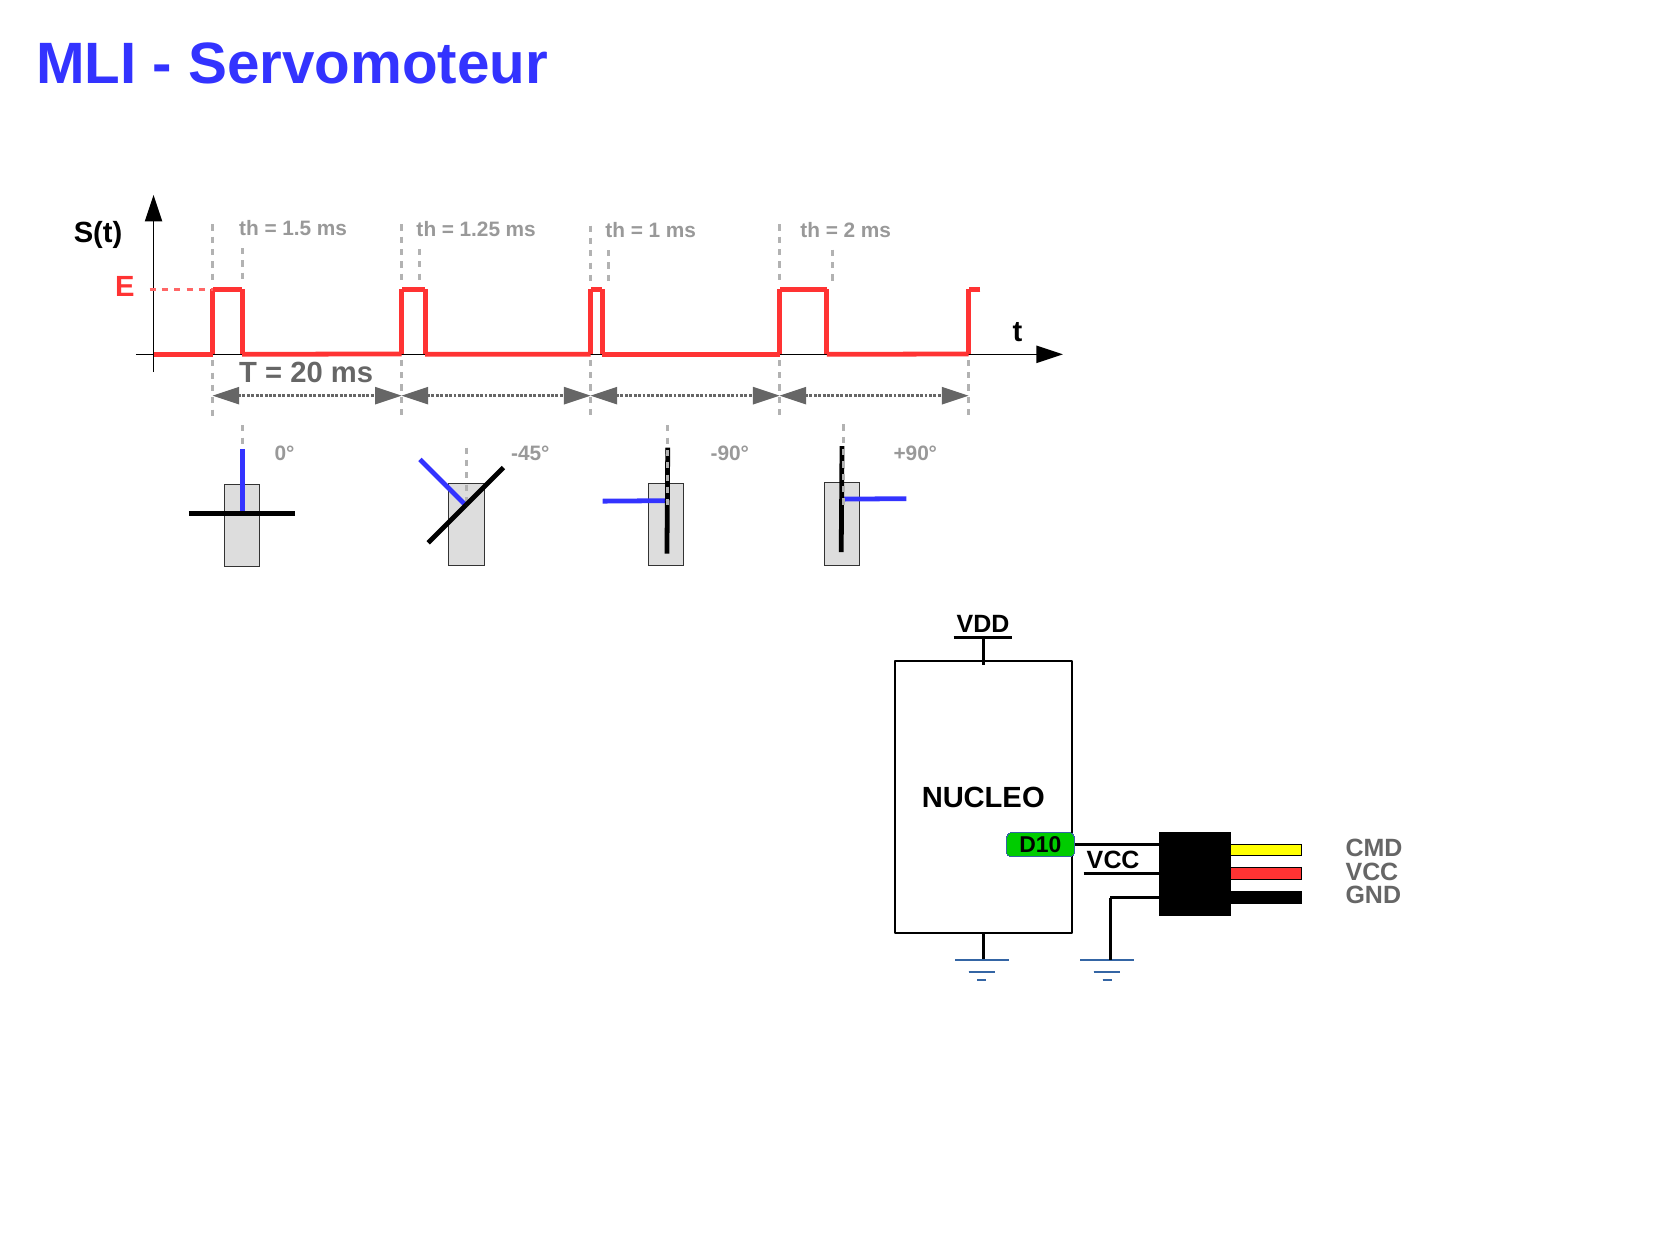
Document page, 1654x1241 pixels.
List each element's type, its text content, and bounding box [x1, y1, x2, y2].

text_box [448, 491, 485, 566]
text_box th = 1.25 ms [401, 210, 551, 249]
text_box VCC [1071, 838, 1161, 882]
text_box th = 2 ms [785, 211, 911, 250]
text_box D10 [1006, 832, 1075, 857]
text_box t [998, 307, 1038, 355]
text_box th = 1 ms [590, 211, 716, 251]
text_box [648, 483, 684, 566]
text_box th = 1.5 ms [224, 209, 362, 249]
text_box -90° [695, 434, 821, 473]
text_box [224, 484, 240, 511]
text_box [224, 516, 260, 567]
text_box [648, 483, 665, 498]
text_box NUCLEO [894, 661, 1072, 934]
text_box MLI - Servomoteur [21, 23, 564, 170]
text_box [824, 482, 860, 566]
text_box -45° [496, 434, 621, 473]
text_box [1159, 832, 1302, 916]
text_box [448, 492, 461, 518]
text_box [845, 482, 860, 496]
text_box [448, 483, 483, 500]
text_box T = 20 ms [224, 348, 389, 397]
text_box +90° [878, 434, 1004, 473]
text_box E [100, 262, 150, 310]
text_box VDD [941, 602, 1031, 646]
text_box GND [1330, 875, 1417, 922]
text_box [245, 484, 260, 511]
text_box VCC [1330, 875, 1414, 898]
text_box 0° [259, 434, 385, 473]
text_box S(t) [59, 208, 138, 257]
text_box CMD [1330, 826, 1418, 875]
